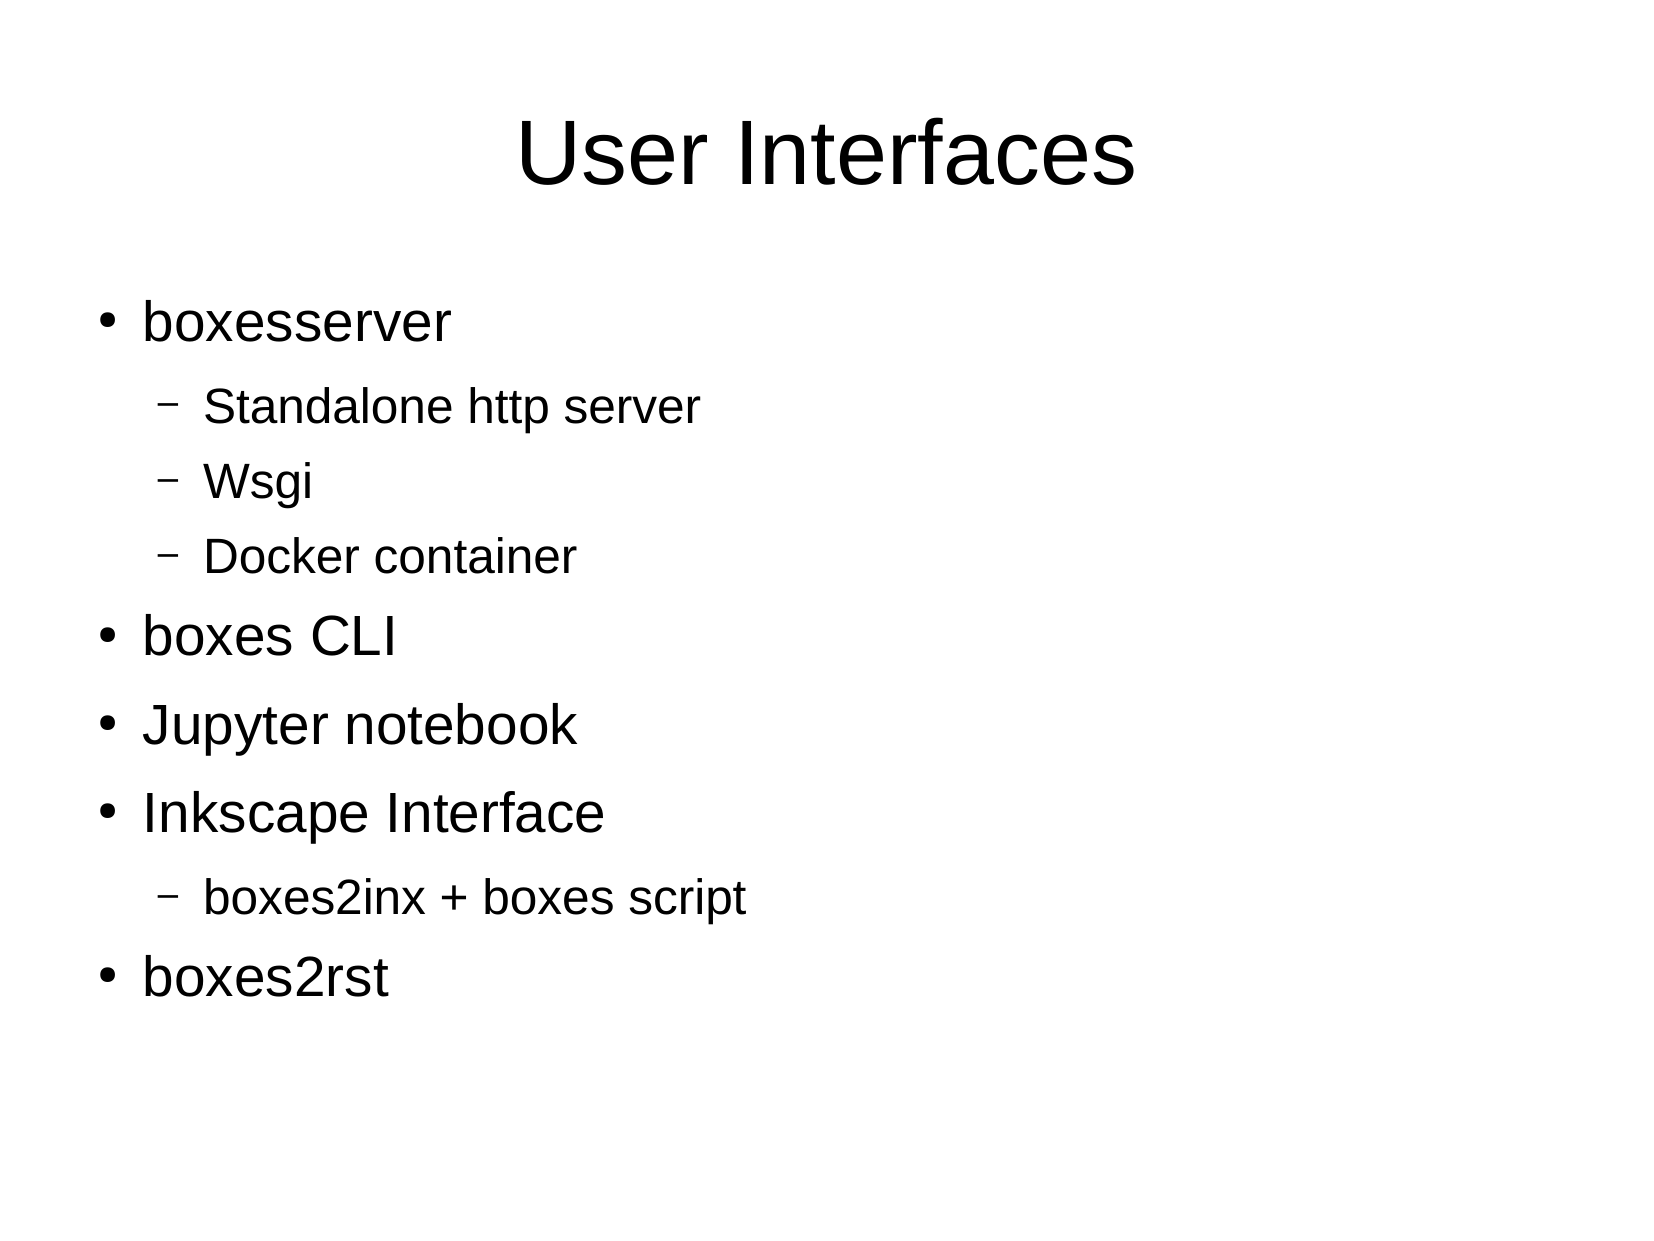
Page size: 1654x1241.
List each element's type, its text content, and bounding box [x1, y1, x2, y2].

title User Interfaces [82, 49, 1571, 257]
list boxesserver Standalone http server Wsgi Docker container boxes CLI Jupyter notebook Inkscape Interface boxes2inx + boxes script boxes2rst [82, 290, 1571, 1010]
